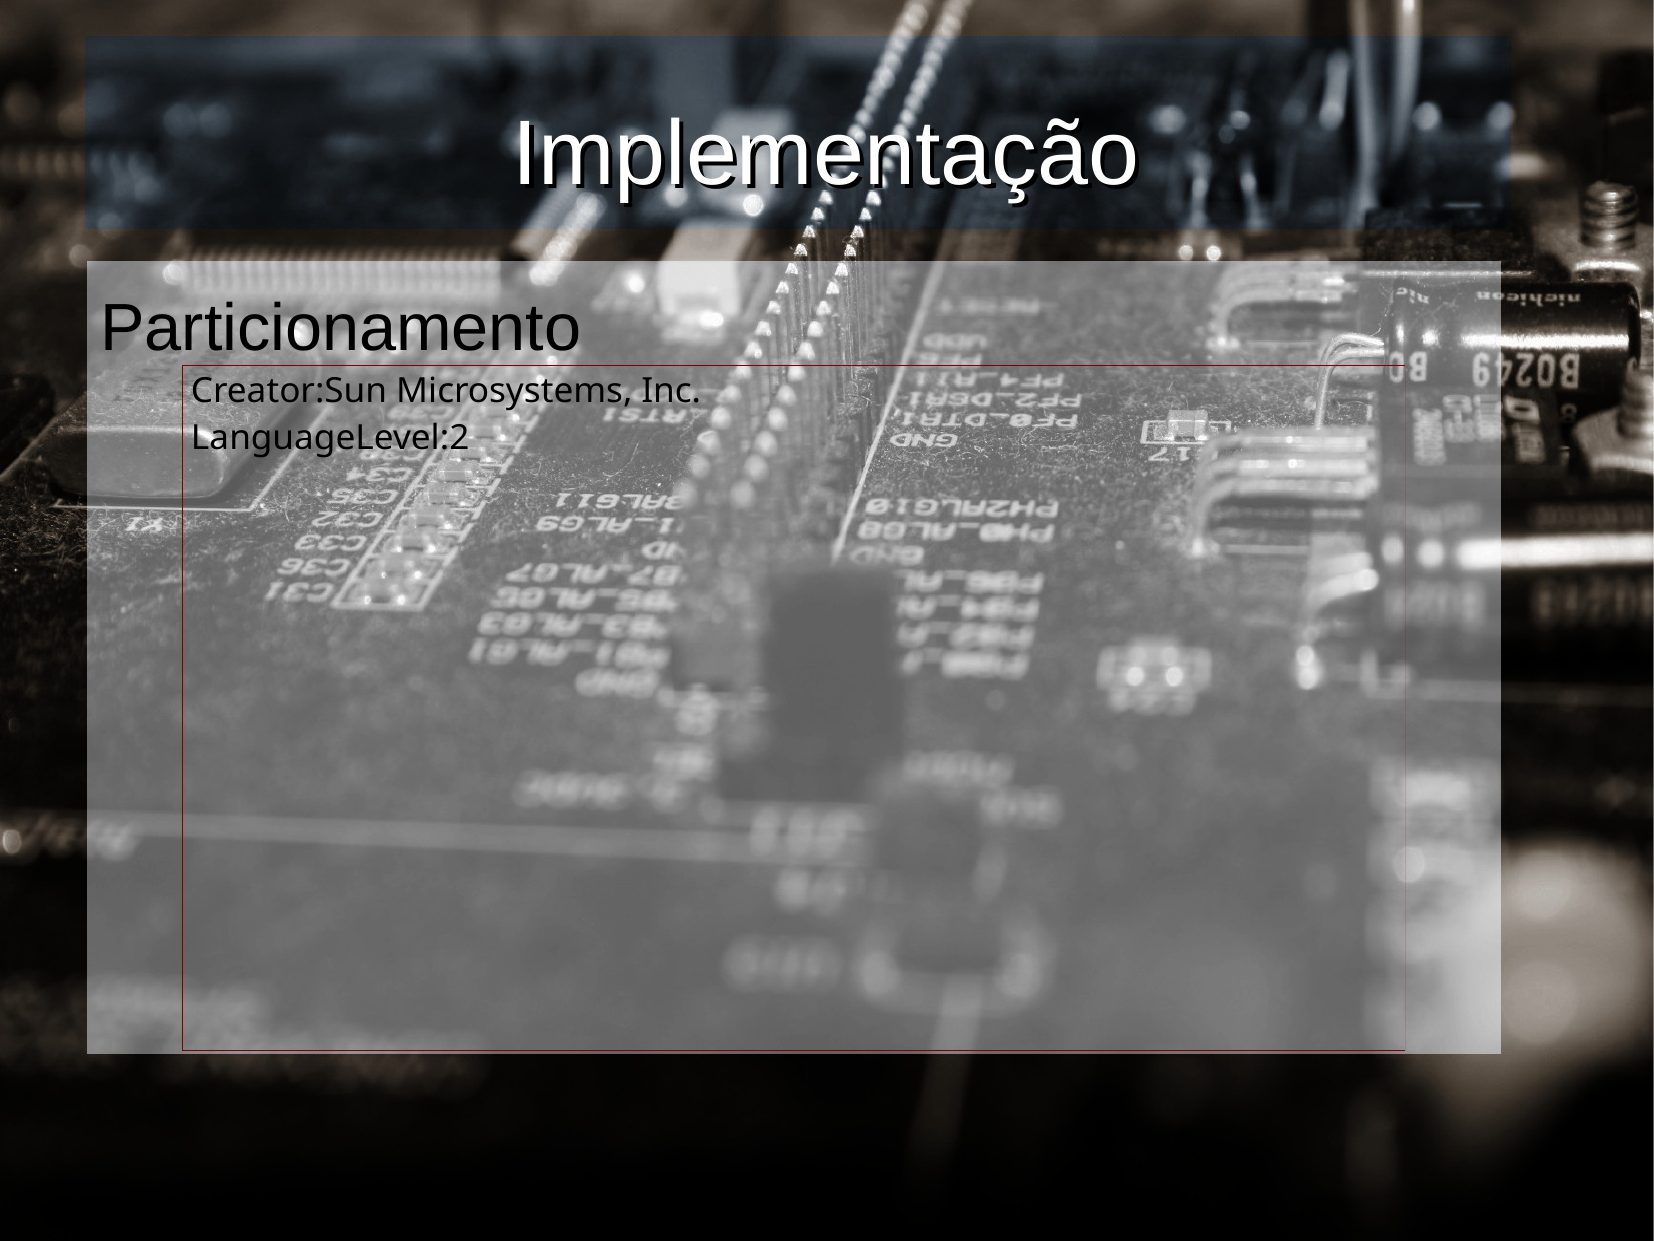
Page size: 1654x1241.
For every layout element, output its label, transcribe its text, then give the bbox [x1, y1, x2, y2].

picture [0, 0, 1654, 1241]
title Implementação [82, 56, 1571, 250]
list Particionamento [82, 290, 1571, 1094]
